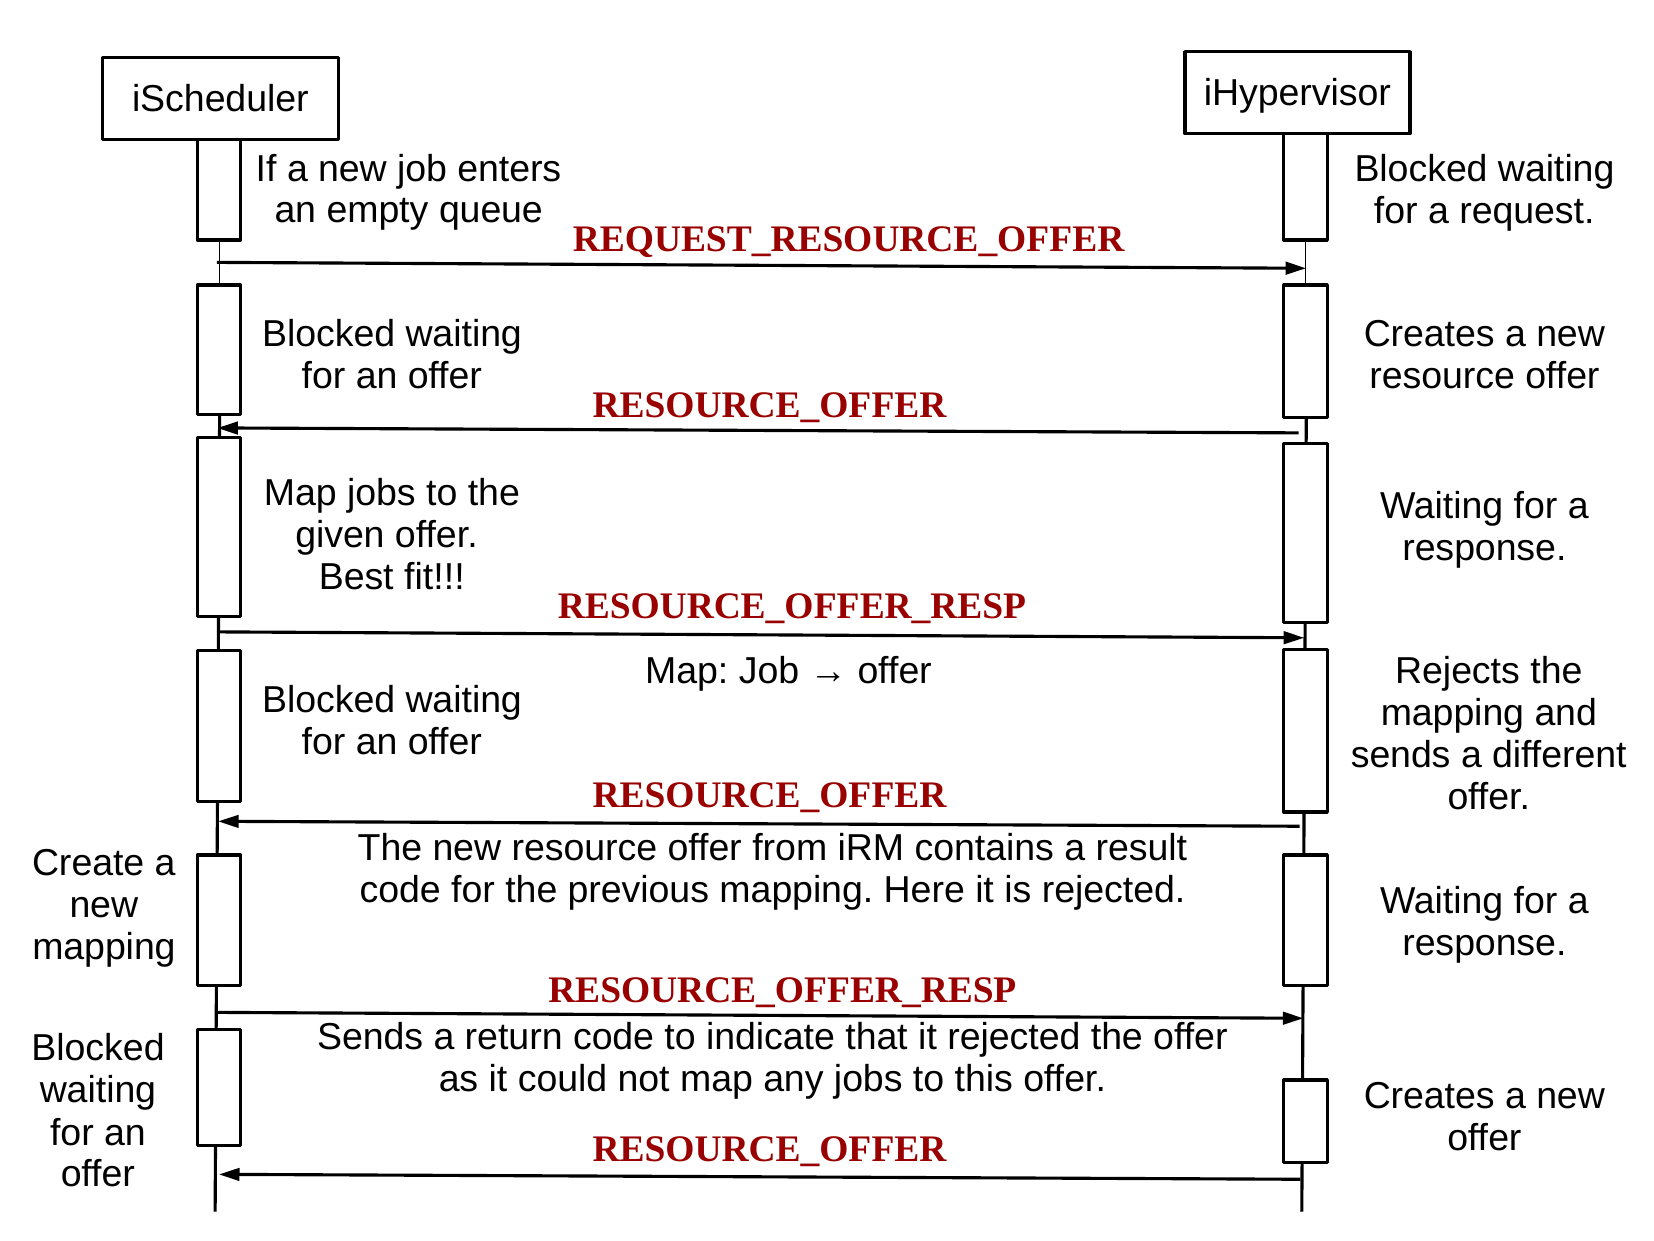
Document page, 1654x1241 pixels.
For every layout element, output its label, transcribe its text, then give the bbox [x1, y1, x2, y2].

text_box iScheduler [102, 57, 339, 140]
text_box Blocked waiting for an offer [240, 671, 544, 796]
text_box Creates a new offer [1333, 1067, 1636, 1171]
text_box Rejects the mapping and sends a different offer. [1333, 642, 1645, 815]
text_box Waiting for a response. [1333, 476, 1636, 574]
text_box [197, 1029, 241, 1146]
text_box [197, 855, 241, 986]
text_box RESOURCE_OFFER [544, 376, 1009, 428]
text_box [197, 650, 241, 802]
text_box Blocked waiting for an offer [0, 1019, 198, 1145]
text_box [197, 284, 241, 415]
text_box [1283, 855, 1328, 986]
text_box RESOURCE_OFFER [531, 1120, 1009, 1172]
text_box RESOURCE_OFFER_RESP [531, 577, 1053, 629]
text_box [197, 139, 241, 240]
text_box Blocked waiting for an offer [240, 304, 544, 430]
text_box Create a new mapping [10, 834, 198, 985]
text_box [1283, 133, 1328, 241]
text_box [1283, 443, 1328, 623]
text_box iHypervisor [1185, 51, 1411, 134]
text_box Blocked waiting for a request. [1333, 140, 1636, 243]
text_box [197, 437, 241, 617]
text_box If a new job enters an empty queue [217, 139, 601, 265]
text_box Sends a return code to indicate that it rejected the offer as it could not map any jobs to this offer. [300, 1007, 1246, 1115]
text_box Map: Job → offer [630, 641, 951, 697]
text_box [1283, 649, 1328, 813]
text_box Waiting for a response. [1333, 872, 1636, 970]
text_box Creates a new resource offer [1333, 305, 1636, 409]
text_box [1283, 1080, 1328, 1163]
text_box REQUEST_RESOURCE_OFFER [601, 211, 1202, 263]
text_box [1283, 285, 1328, 418]
text_box Map jobs to the given offer. Best fit!!! [240, 464, 544, 590]
text_box RESOURCE_OFFER [531, 766, 1009, 818]
text_box The new resource offer from iRM contains a result code for the previous mapping. Here it is rejected. [300, 818, 1246, 926]
text_box RESOURCE_OFFER_RESP [527, 961, 1038, 1007]
